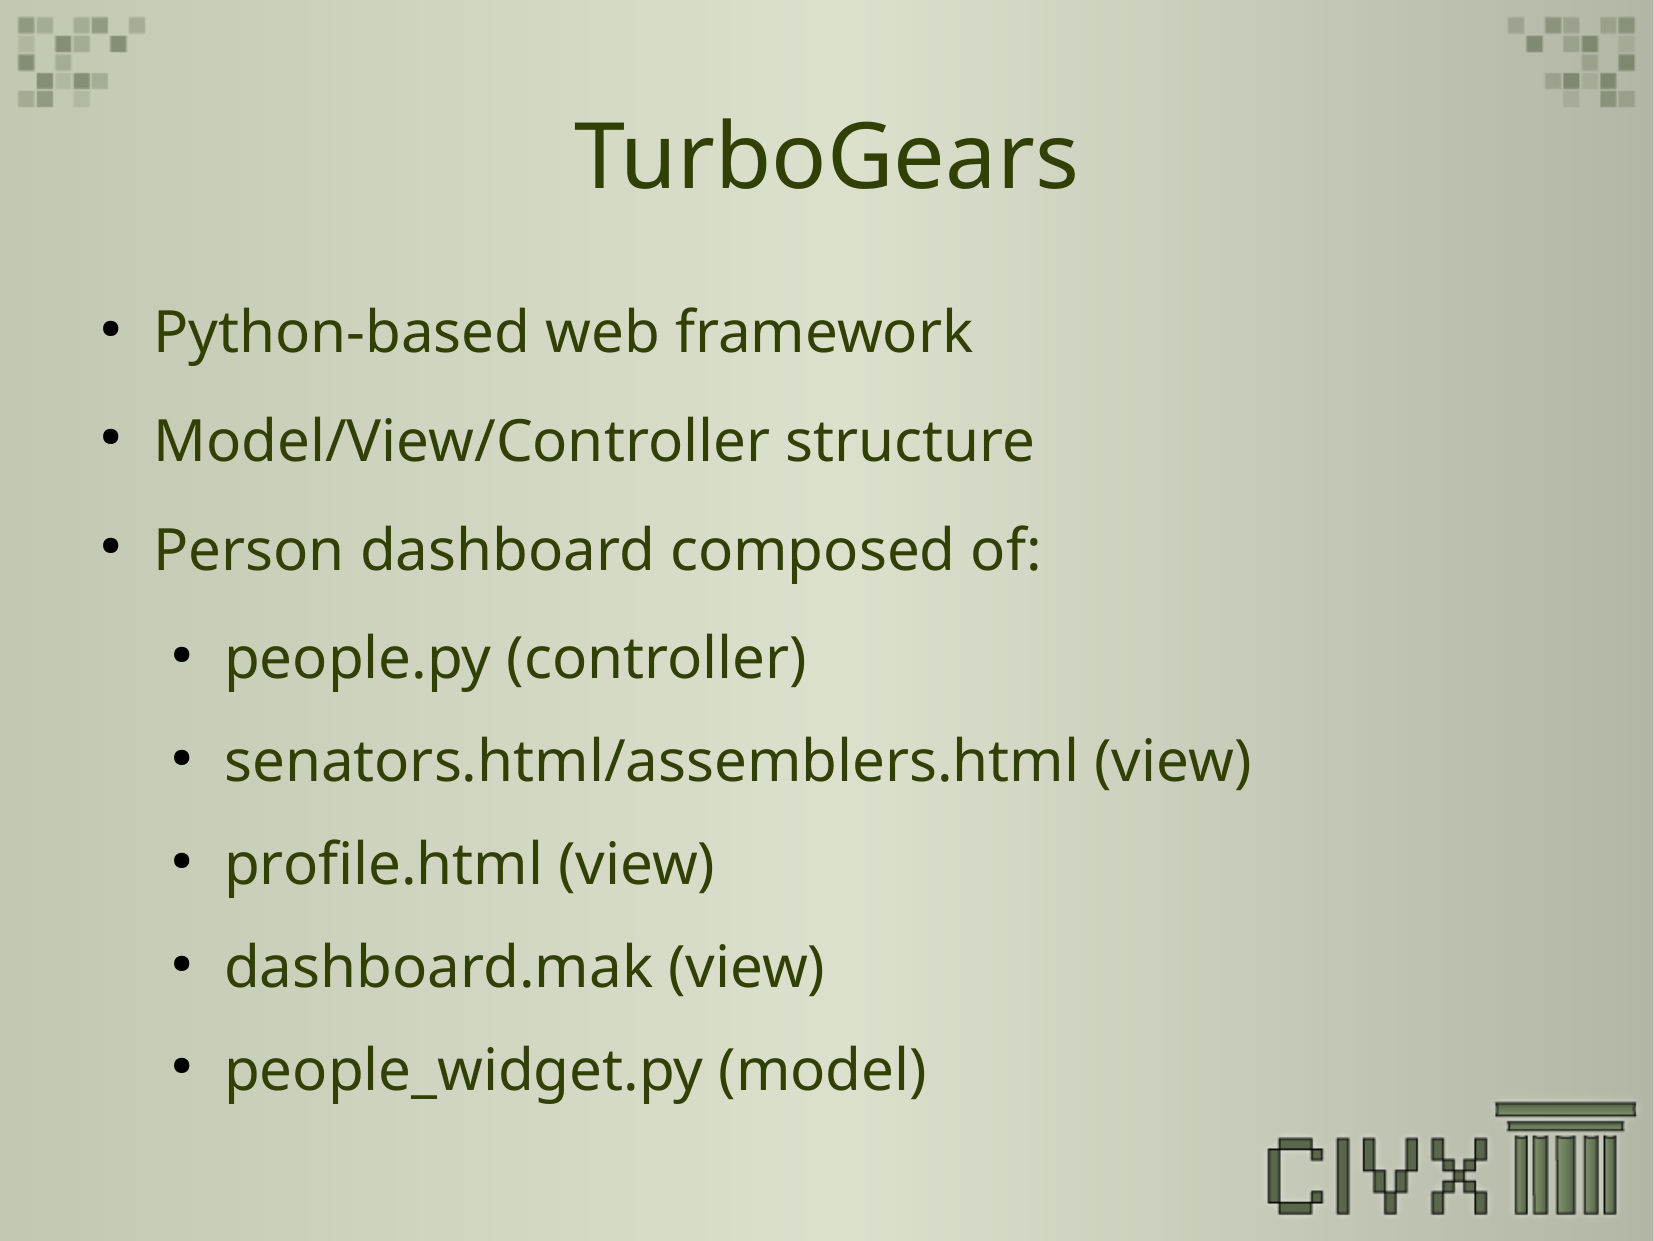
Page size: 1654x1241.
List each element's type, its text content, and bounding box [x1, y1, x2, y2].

list Python-based web framework Model/View/Controller structure Person dashboard composed of: people.py (controller) senators.html/assemblers.html (view) profile.html (view) dashboard.mak (view) people_widget.py (model) [82, 290, 1571, 1109]
title TurboGears [82, 49, 1571, 257]
picture [0, 0, 1654, 1241]
